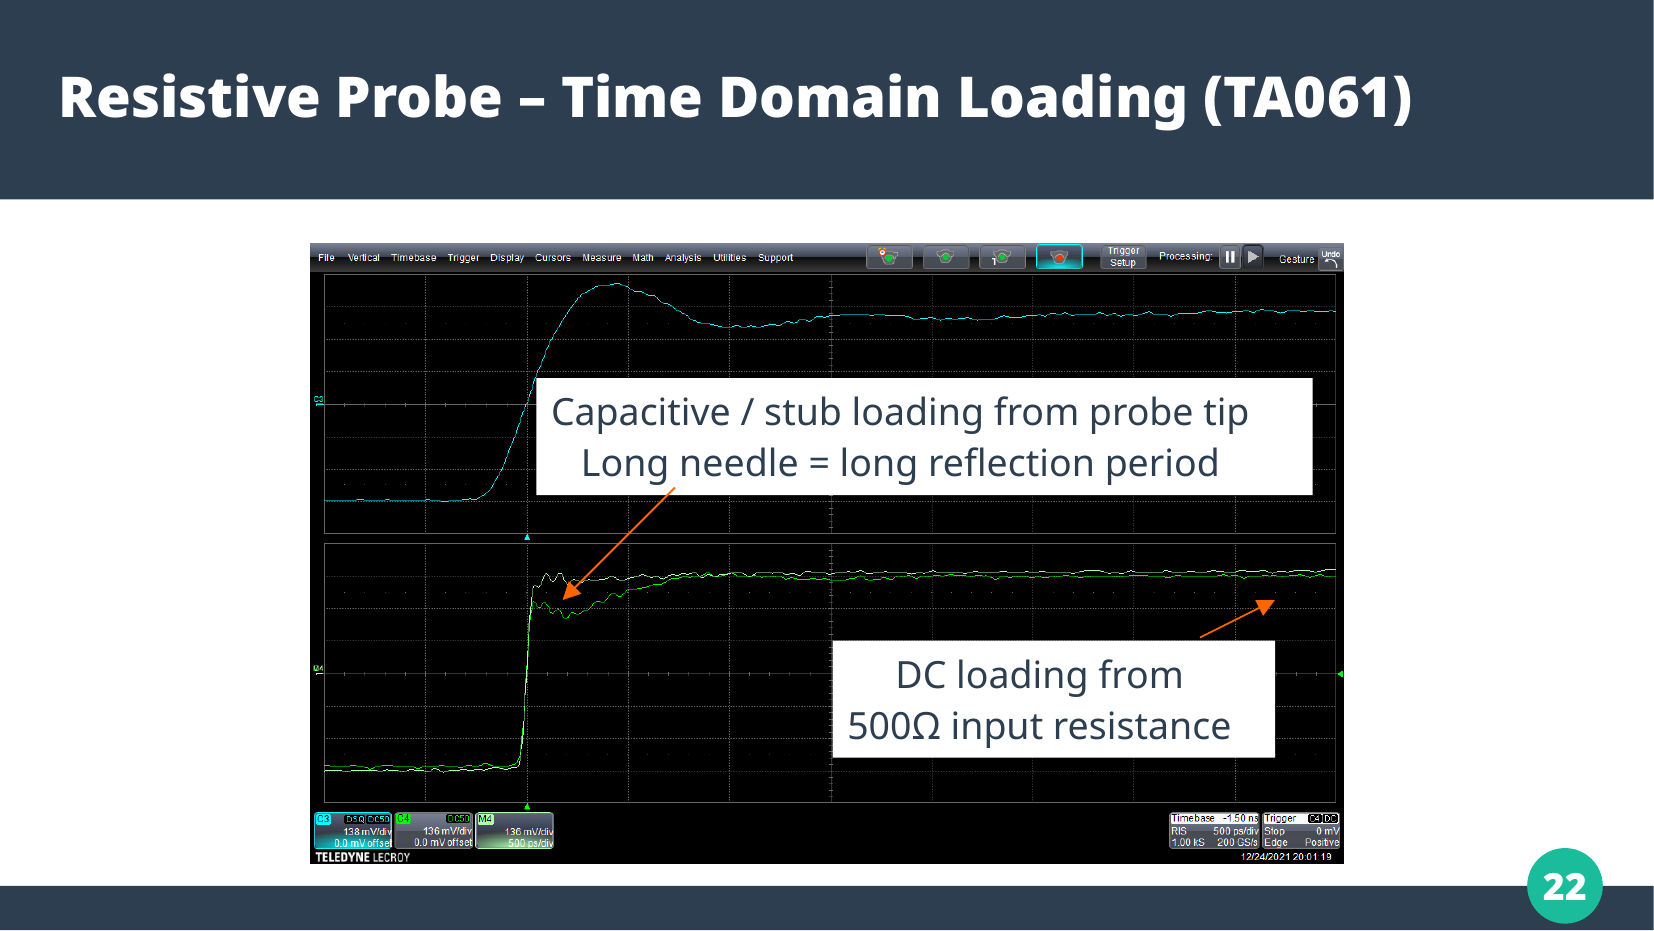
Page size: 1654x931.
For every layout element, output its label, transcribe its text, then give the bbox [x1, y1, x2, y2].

text_box DC loading from 500Ω input resistance [832, 648, 1276, 751]
picture [310, 243, 1344, 864]
title Resistive Probe – Time Domain Loading (TA061) [59, 37, 1595, 155]
text_box Capacitive / stub loading from probe tip Long needle = long reflection period [536, 385, 1313, 488]
